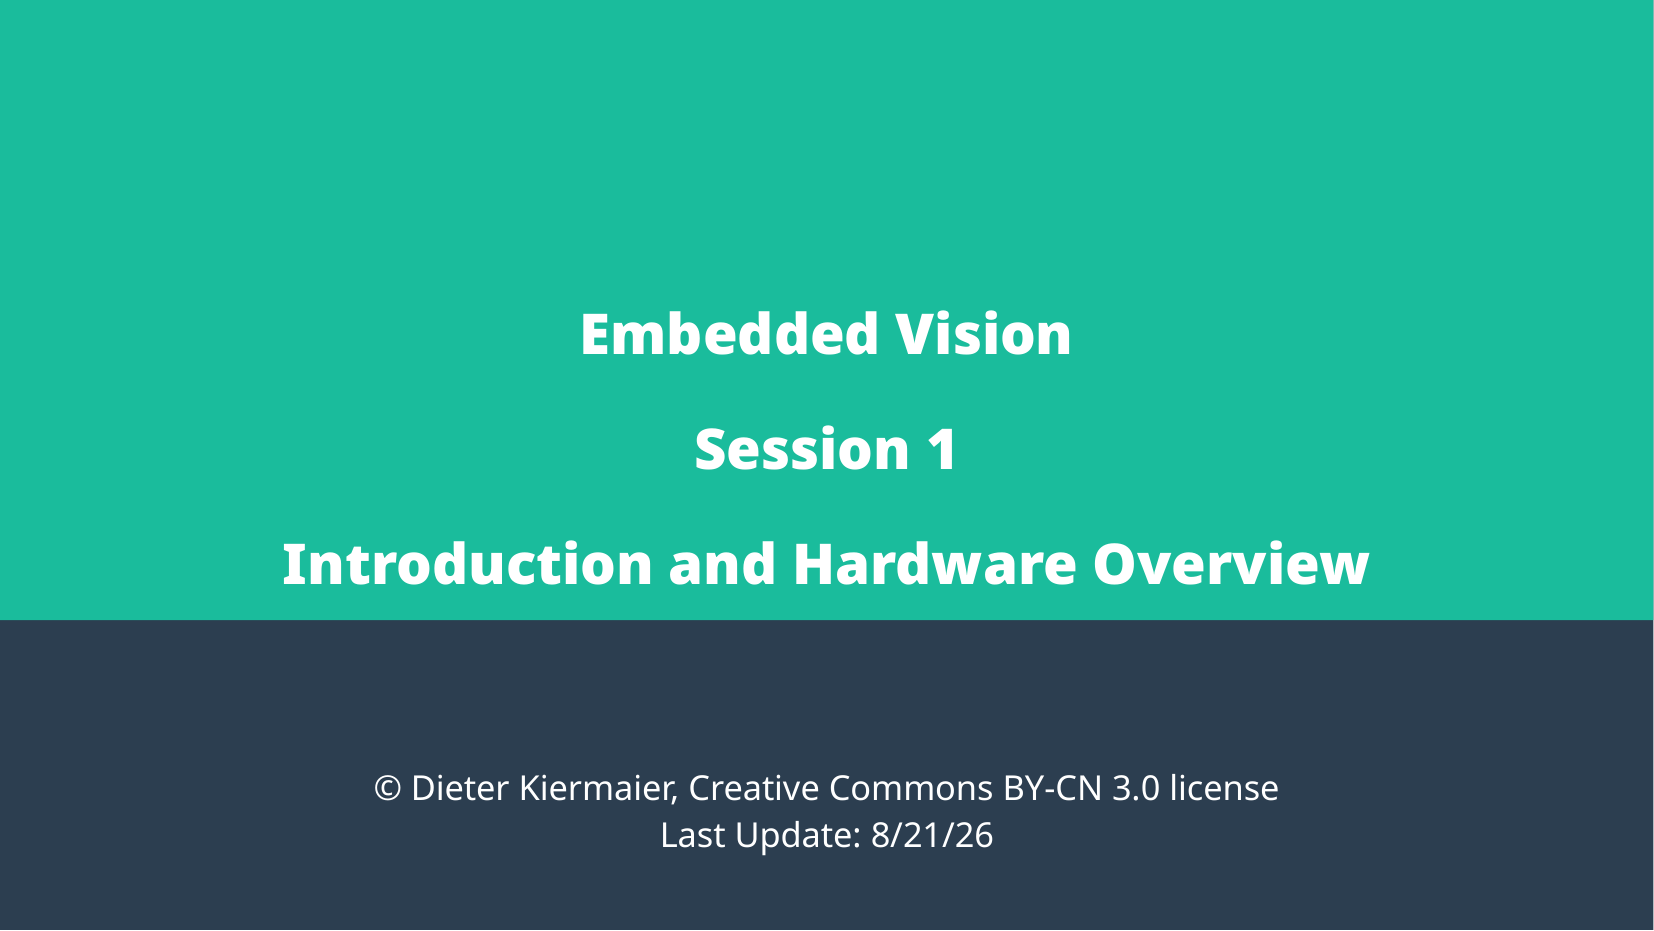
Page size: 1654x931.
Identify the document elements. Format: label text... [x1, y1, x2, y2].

subtitle © Dieter Kiermaier, Creative Commons BY-CN 3.0 license Last Update: 11/26/17 [59, 642, 1595, 886]
title Embedded Vision Session 1 Introduction and Hardware Overview [59, 312, 1595, 642]
